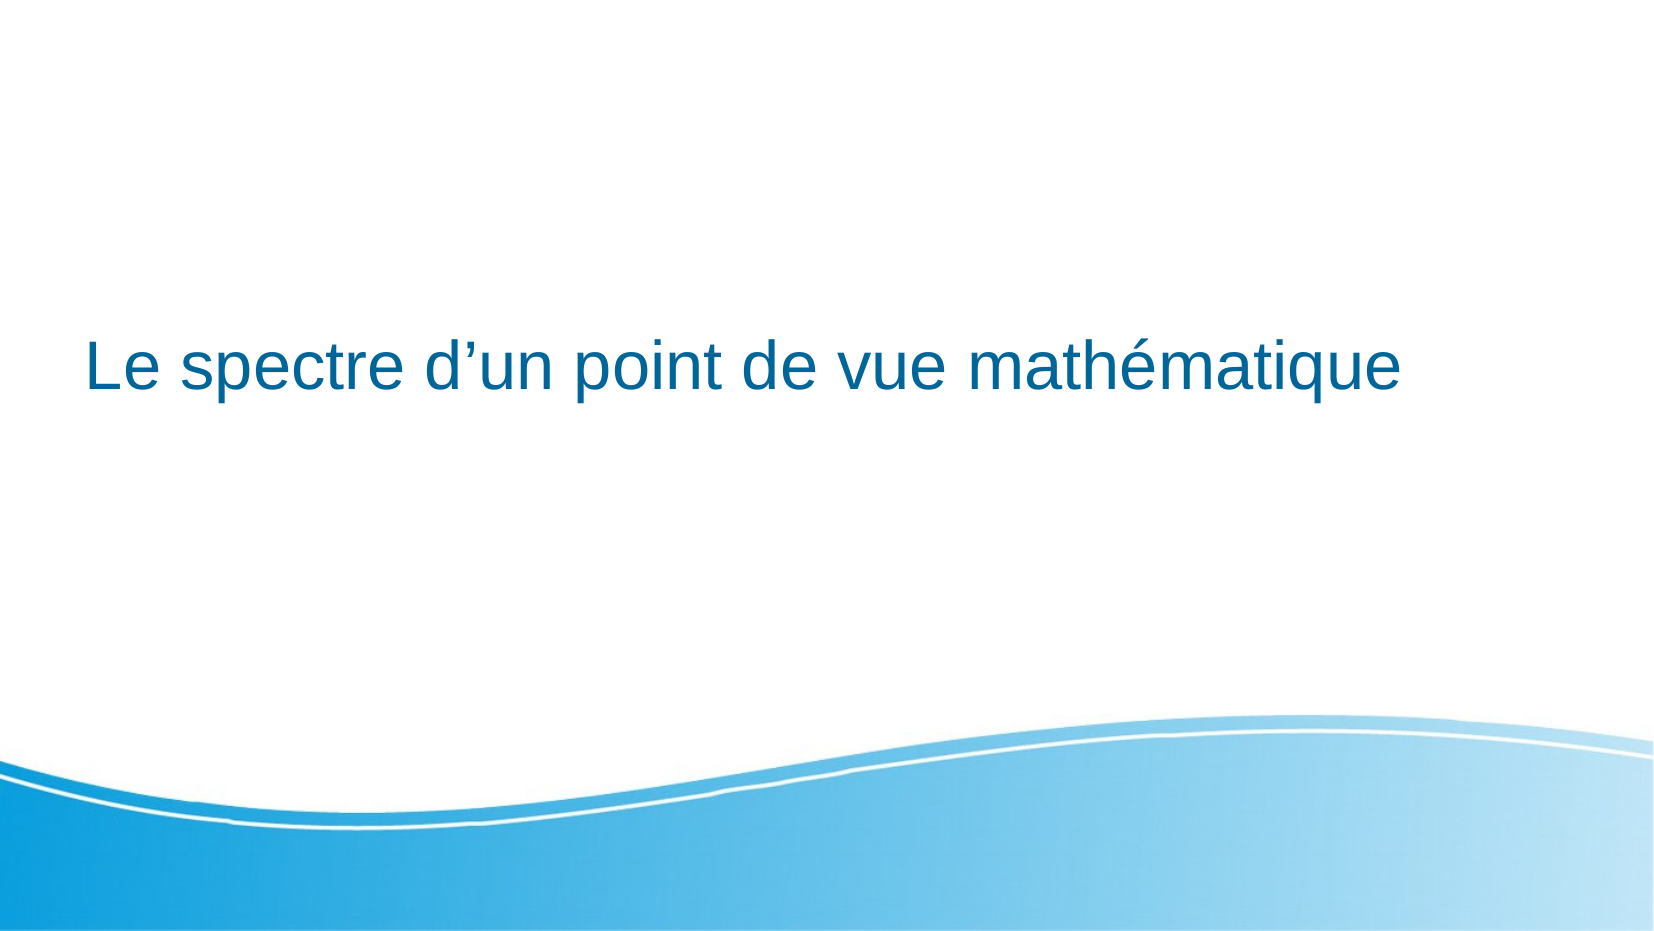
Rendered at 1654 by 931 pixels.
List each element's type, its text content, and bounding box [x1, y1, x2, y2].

picture [0, 714, 1654, 931]
title Le spectre d’un point de vue mathématique [0, 288, 1489, 444]
